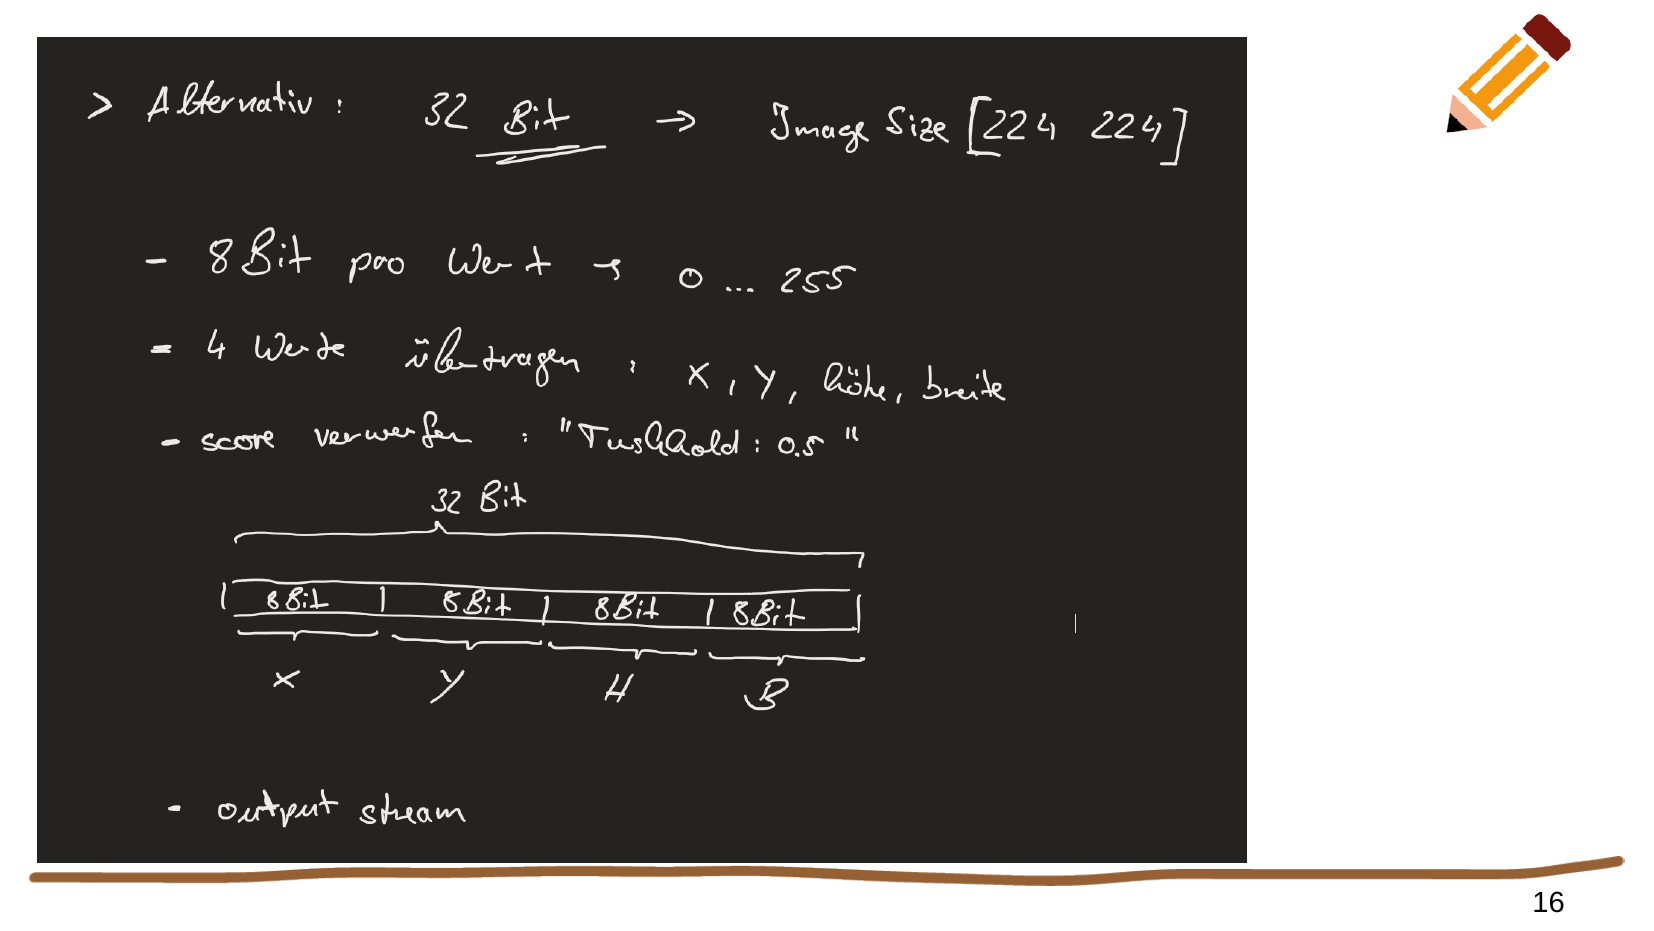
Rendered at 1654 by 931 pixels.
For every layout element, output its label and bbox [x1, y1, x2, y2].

picture [1446, 14, 1571, 133]
picture [29, 37, 1625, 886]
